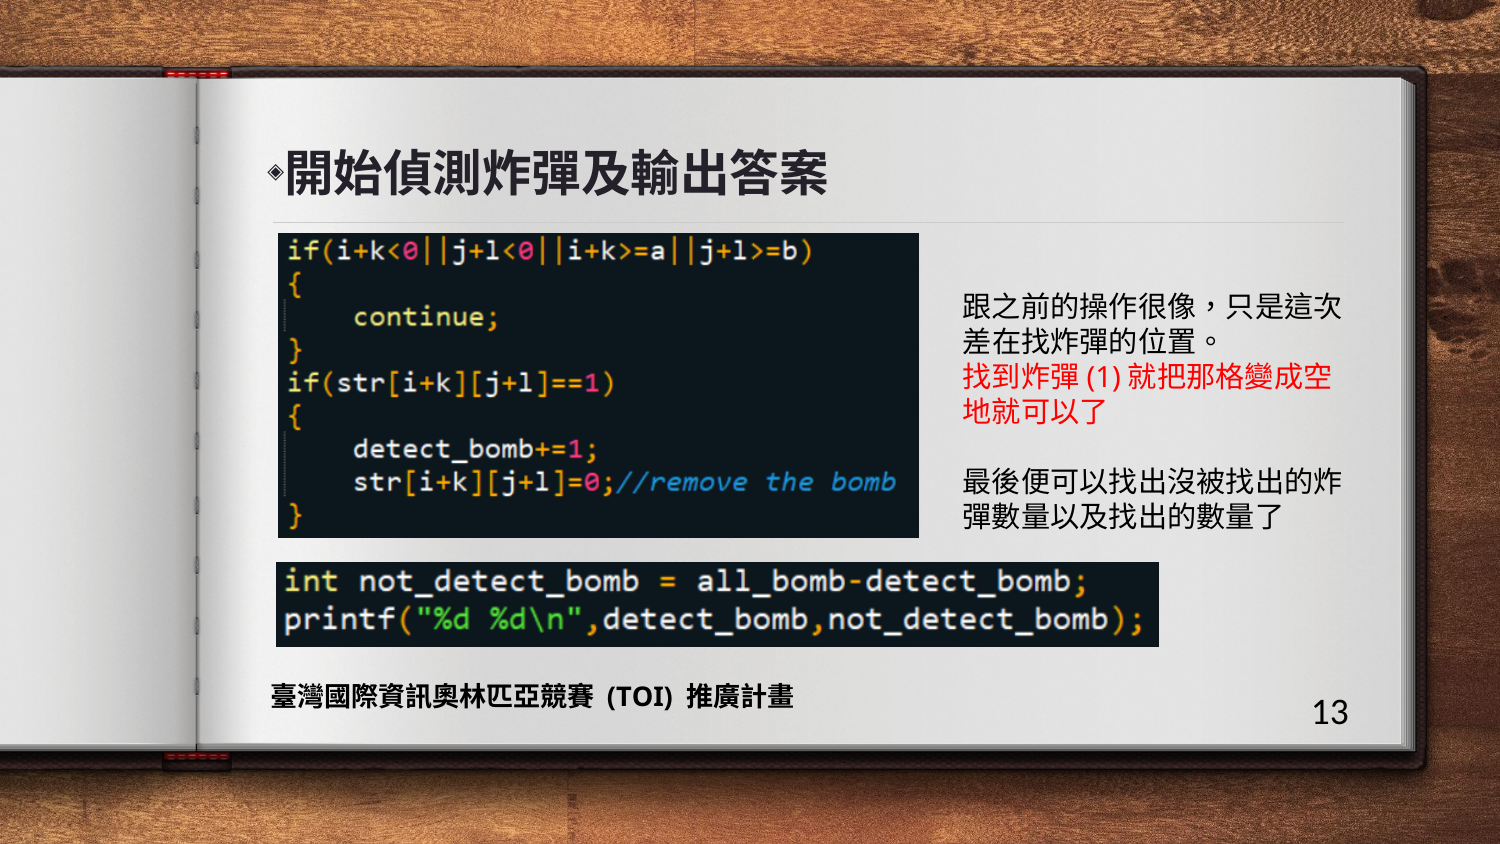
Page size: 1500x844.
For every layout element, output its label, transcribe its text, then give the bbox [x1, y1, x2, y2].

text_box 跟之前的操作很像，只是這次差在找炸彈的位置。 找到炸彈(1)就把那格變成空地就可以了 最後便可以找出沒被找出的炸彈數量以及找出的數量了 [947, 280, 1360, 544]
picture [278, 233, 919, 538]
list 開始偵測炸彈及輸出答案 [252, 126, 1183, 216]
text_box [1295, 672, 1386, 737]
picture [276, 562, 1159, 647]
